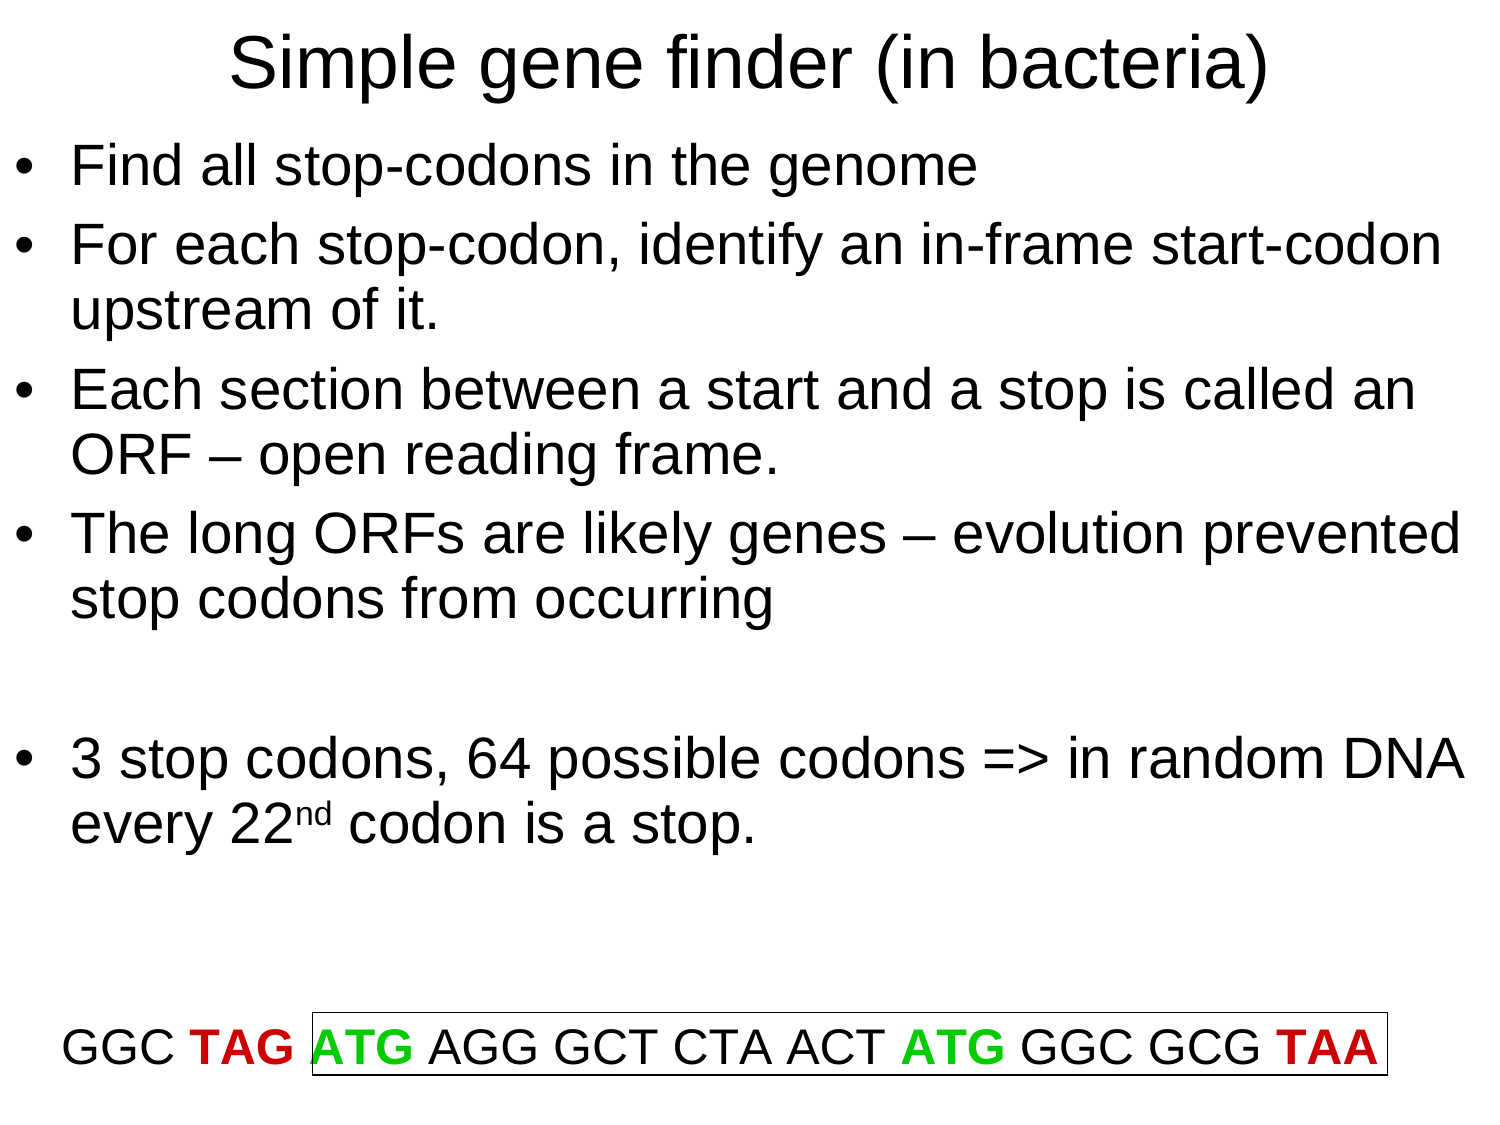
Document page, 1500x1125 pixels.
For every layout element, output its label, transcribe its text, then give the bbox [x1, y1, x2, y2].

list Find all stop-codons in the genome For each stop-codon, identify an in-frame start-codon upstream of it. Each section between a start and a stop is called an ORF – open reading frame. The long ORFs are likely genes – evolution prevented stop codons from occurring 3 stop codons, 64 possible codons => in random DNA every 22nd codon is a stop. [0, 124, 1500, 1125]
text_box GGC TAG ATG AGG GCT CTA ACT ATG GGC GCG TAA [46, 1006, 1408, 1082]
title Simple gene finder (in bacteria) [0, 12, 1500, 113]
